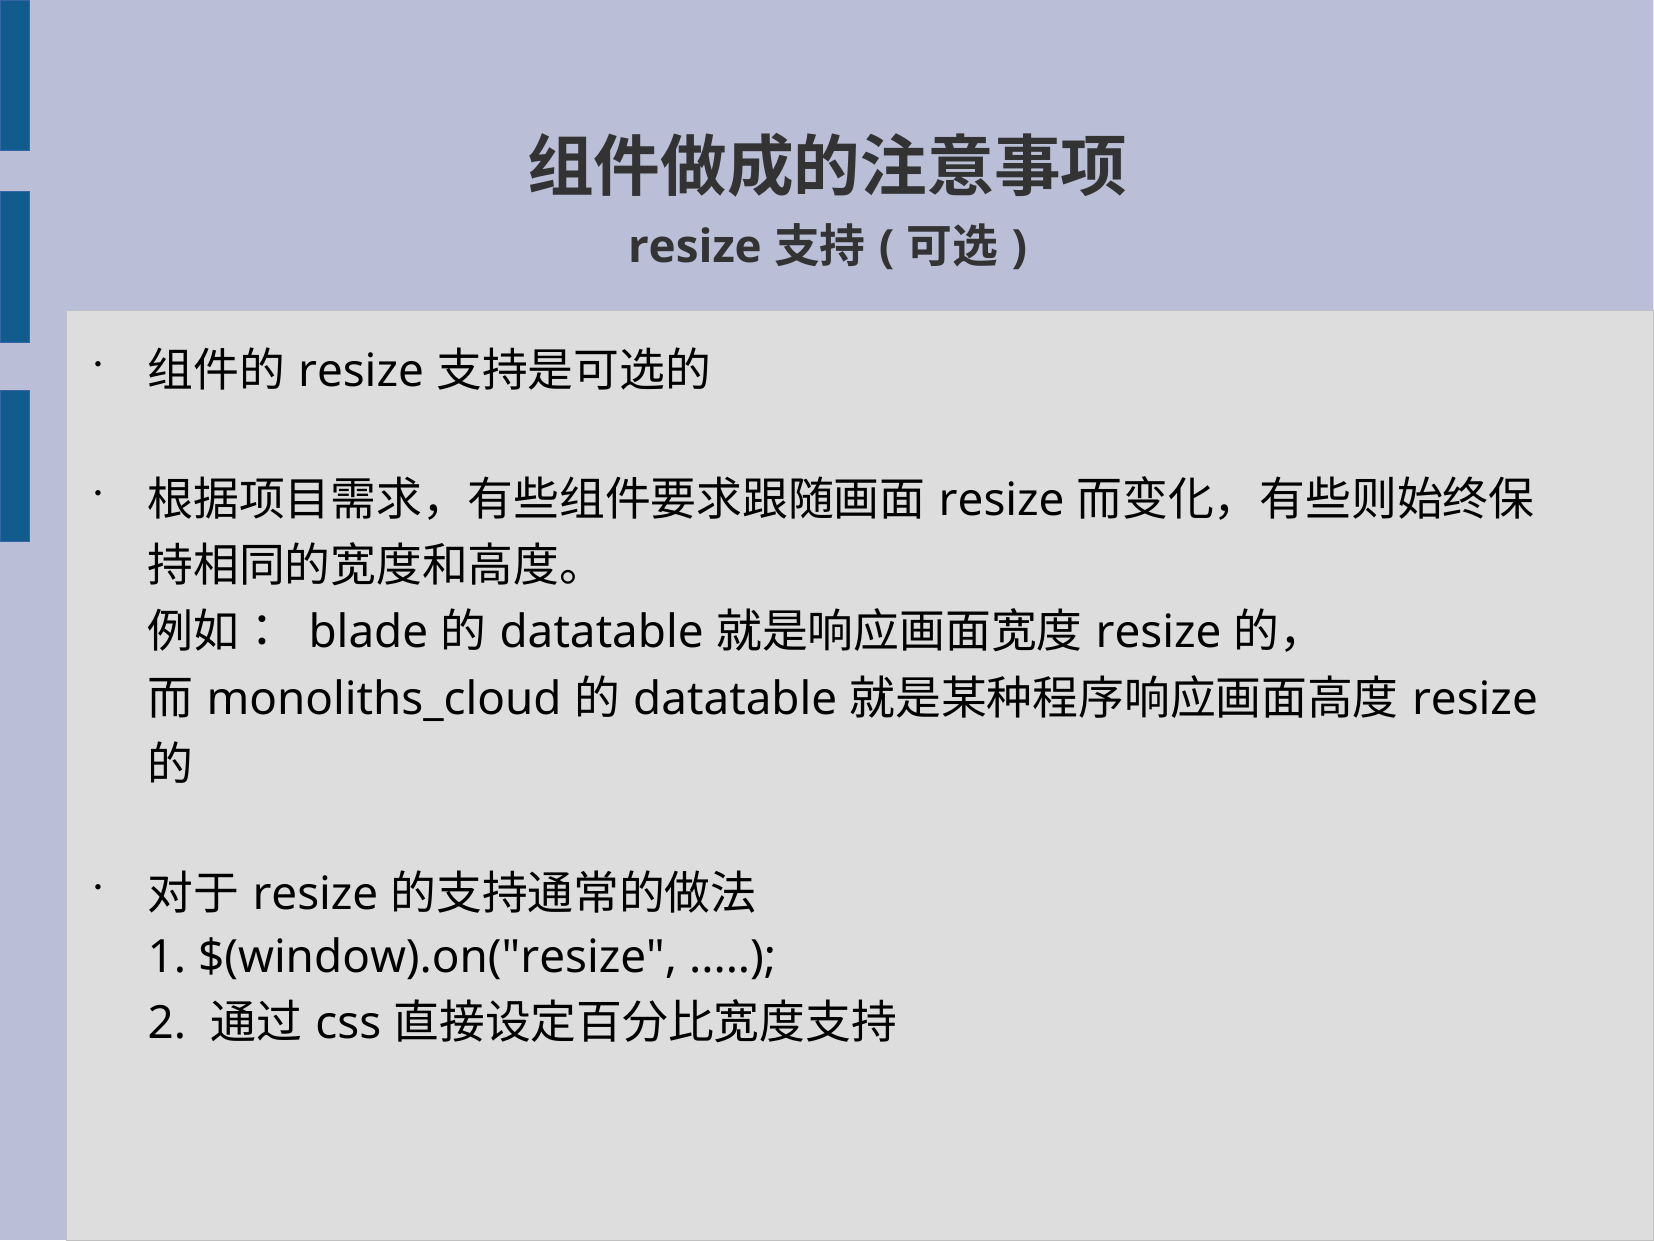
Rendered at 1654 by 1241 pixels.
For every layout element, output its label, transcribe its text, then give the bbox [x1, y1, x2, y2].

list 组件的resize支持是可选的 根据项目需求，有些组件要求跟随画面resize而变化，有些则始终保持相同的宽度和高度。 例如： blade的datatable就是响应画面宽度resize的， 而monoliths_cloud的datatable就是某种程序响应画面高度resize的 对于resize的支持通常的做法 1. $(window).on("resize", .....); 2. 通过css直接设定百分比宽度支持 [76, 333, 1565, 1152]
title 组件做成的注意事项 resize支持(可选) [121, 91, 1534, 299]
